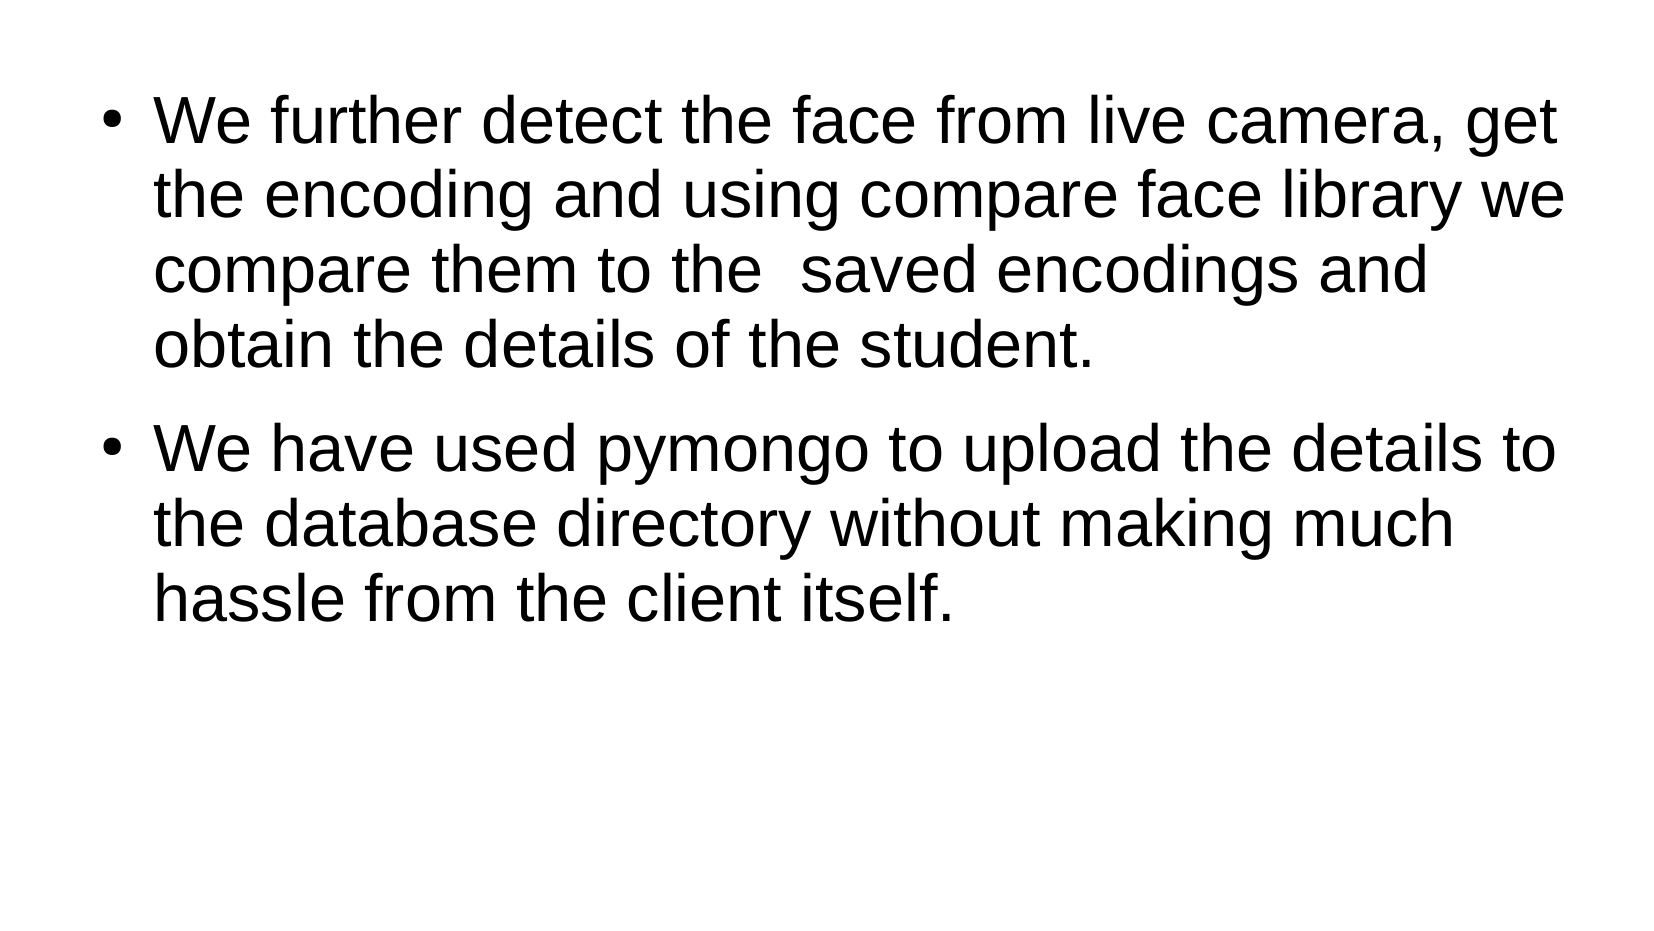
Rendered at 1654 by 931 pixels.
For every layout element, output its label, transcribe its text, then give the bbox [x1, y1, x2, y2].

list We further detect the face from live camera, get the encoding and using compare face library we compare them to the saved encodings and obtain the details of the student. We have used pymongo to upload the details to the database directory without making much hassle from the client itself. [82, 82, 1571, 758]
